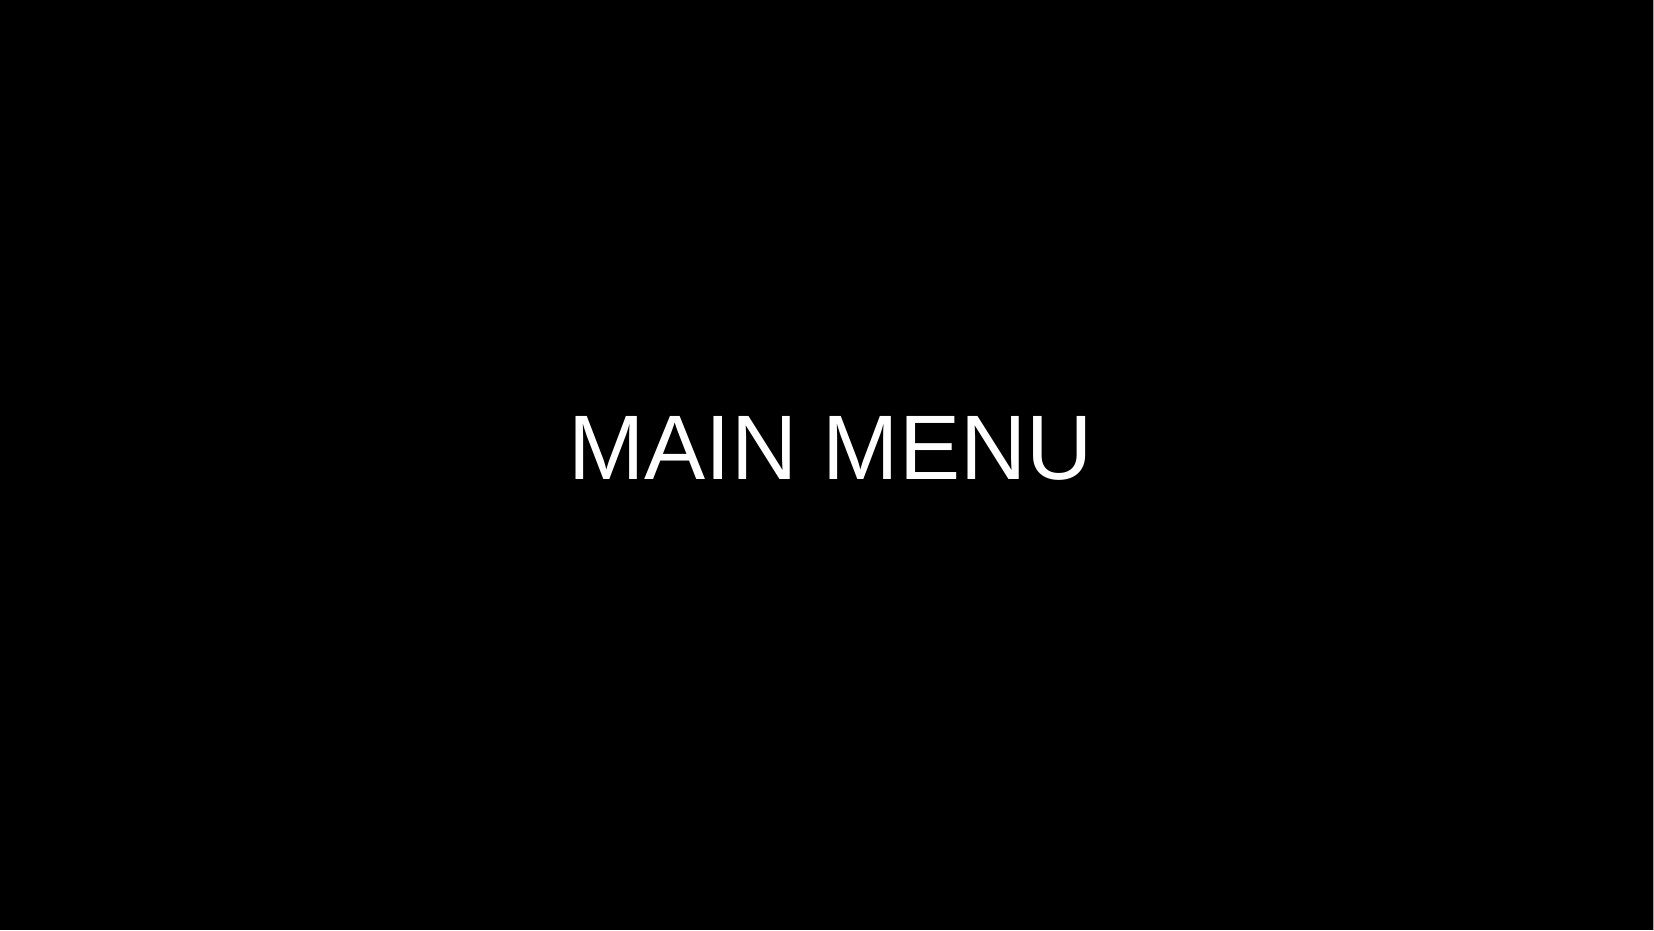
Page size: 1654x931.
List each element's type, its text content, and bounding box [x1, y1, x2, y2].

title MAIN MENU [86, 369, 1576, 526]
